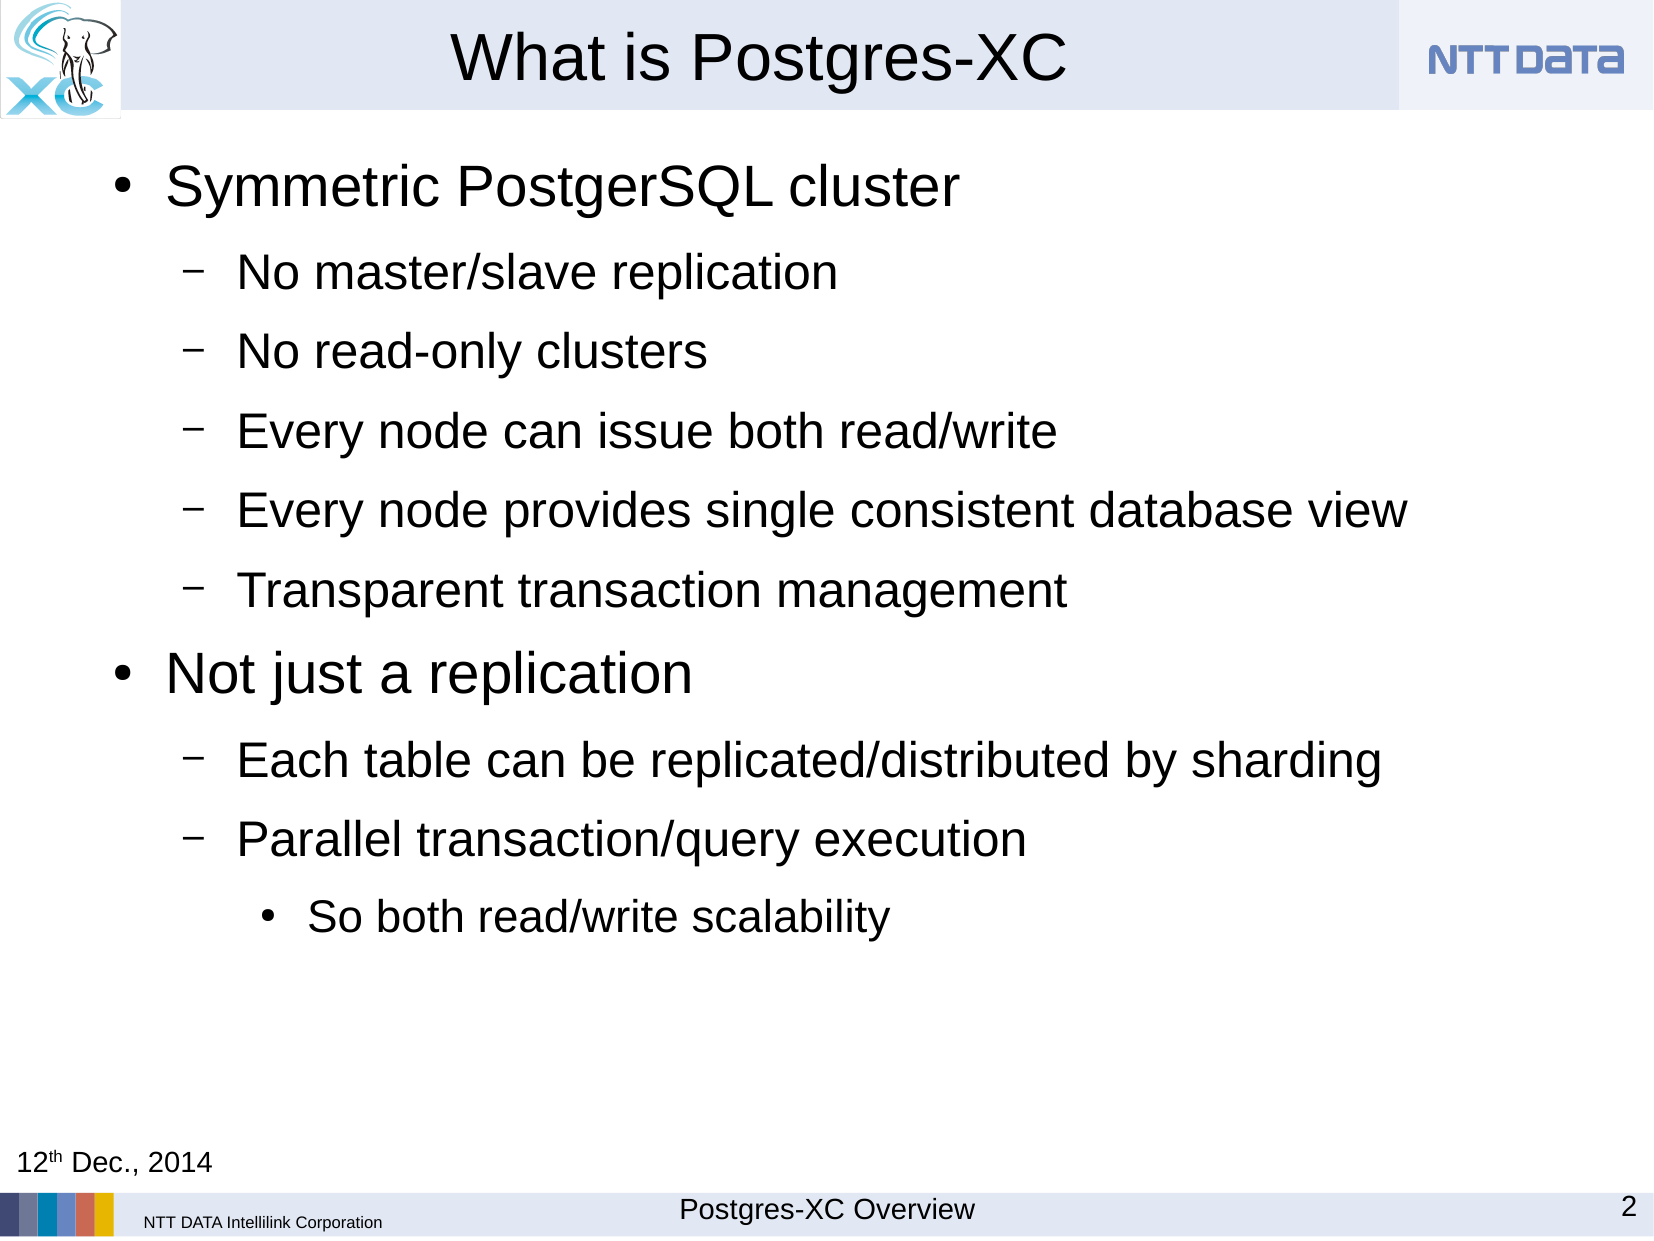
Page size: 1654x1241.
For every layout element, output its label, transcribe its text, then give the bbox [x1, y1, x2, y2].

list Symmetric PostgerSQL cluster No master/slave replication No read-only clusters Every node can issue both read/write Every node provides single consistent database view Transparent transaction management Not just a replication Each table can be replicated/distributed by sharding Parallel transaction/query execution So both read/write scalability [94, 153, 1583, 1134]
title What is Postgres-XC [120, 3, 1399, 110]
picture [1429, 45, 1624, 74]
picture [0, 0, 121, 119]
